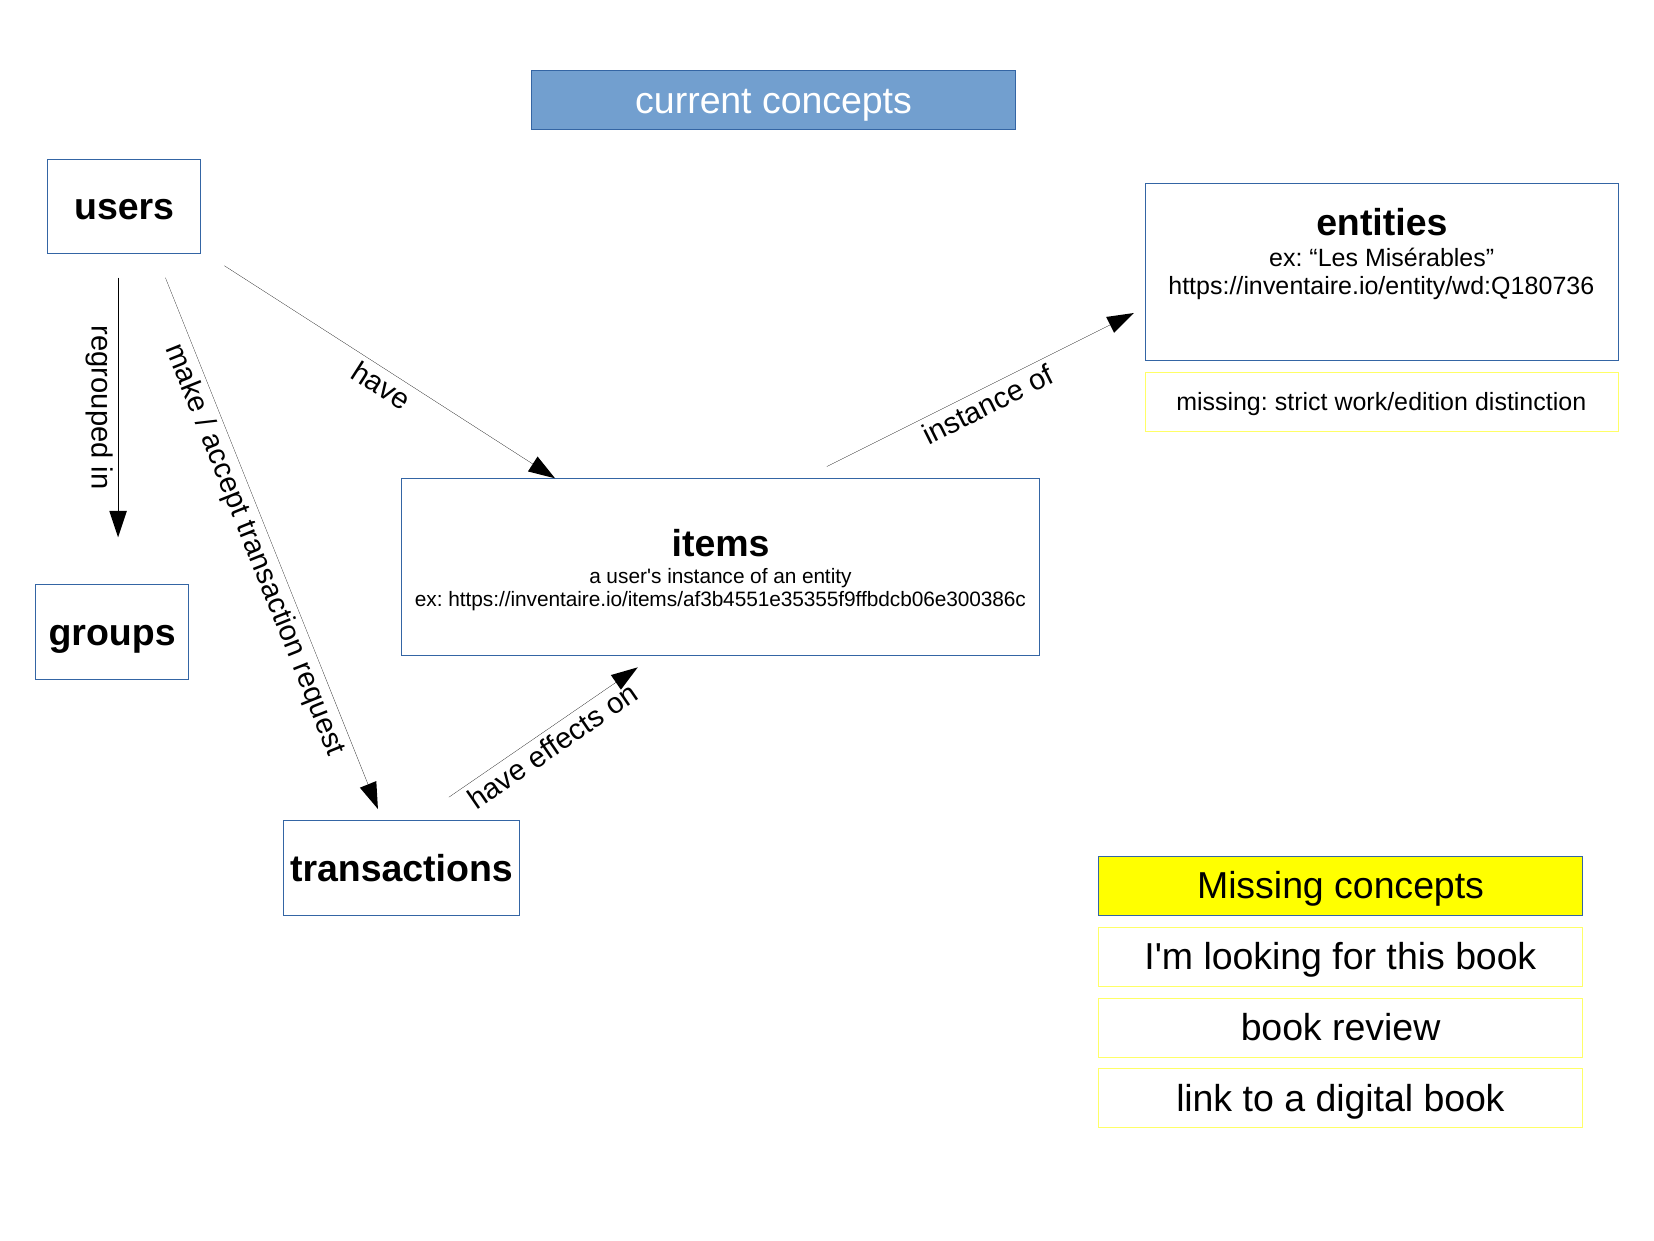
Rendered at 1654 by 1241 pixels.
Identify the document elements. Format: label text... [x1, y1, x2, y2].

text_box entities ex: “Les Misérables” https://inventaire.io/entity/wd:Q180736 [1145, 183, 1619, 361]
text_box users [47, 159, 201, 254]
text_box Missing concepts [1098, 856, 1583, 916]
text_box missing: strict work/edition distinction [1145, 372, 1619, 432]
text_box I'm looking for this book [1098, 927, 1583, 987]
text_box groups [35, 584, 189, 680]
text_box transactions [283, 820, 520, 916]
text_box current concepts [531, 70, 1016, 130]
text_box link to a digital book [1098, 1068, 1583, 1128]
text_box items a user's instance of an entity ex: https://inventaire.io/items/af3b4551e35355f9ffbdcb06e300386c [401, 478, 1040, 656]
text_box book review [1098, 998, 1583, 1058]
